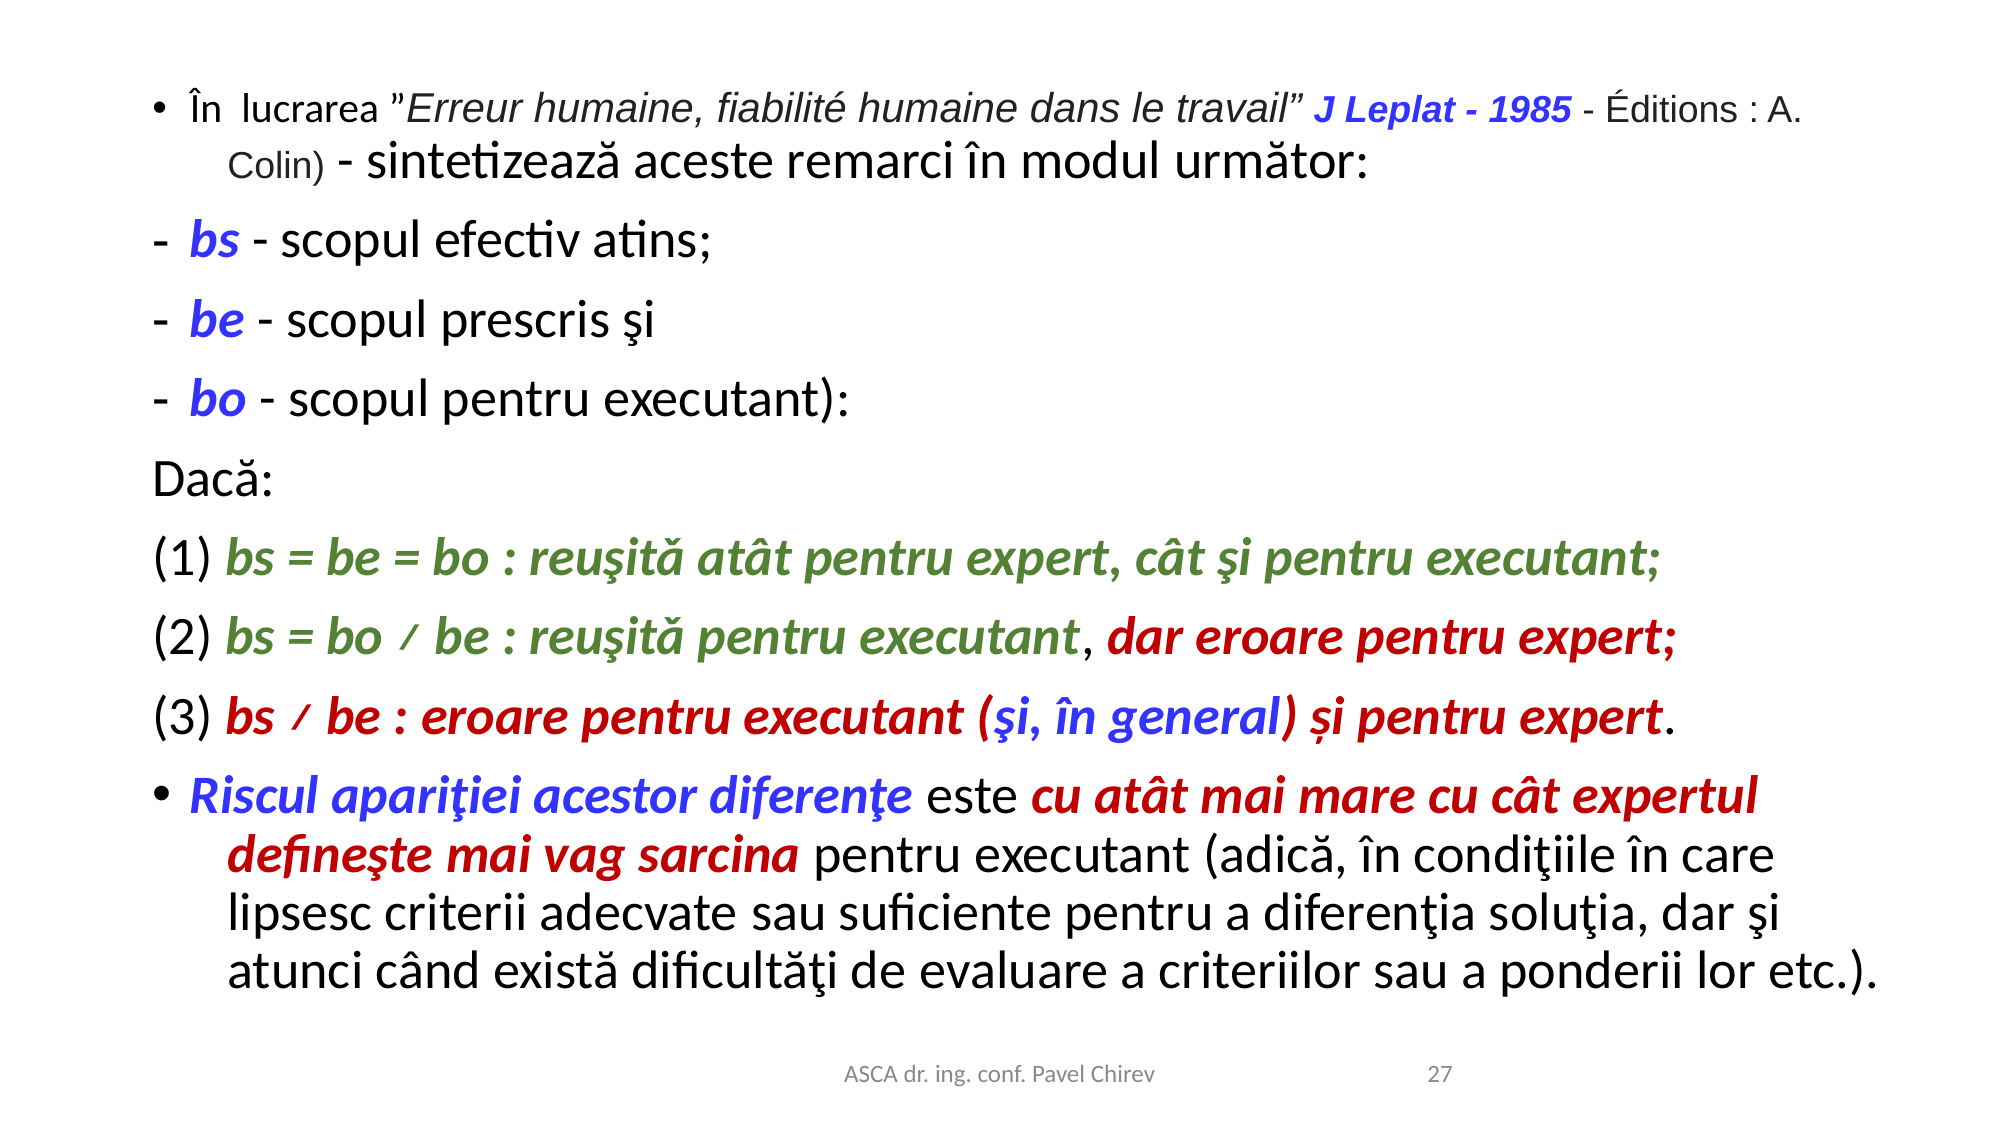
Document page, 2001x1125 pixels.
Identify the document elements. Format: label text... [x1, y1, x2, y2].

list În lucrarea ”Erreur humaine, fiabilité humaine dans le travail” J Leplat - 1985 - Éditions : A. Colin) - sintetizează aceste remarci în modul următor: bs - scopul efectiv atins; be - scopul prescris şi bo - scopul pentru executant): Dacă: (1) bs = be = bo : reuşitǎ atât pentru expert, cât şi pentru executant; (2) bs = bo ≠ be : reuşitǎ pentru executant, dar eroare pentru expert; (3) bs ≠ be : eroare pentru executant (şi, în general) și pentru expert. Riscul apariţiei acestor diferenţe este cu atât mai mare cu cât expertul defineşte mai vag sarcina pentru executant (adică, în condiţiile în care lipsesc criterii adecvate sau suficiente pentru a diferenţia soluţia, dar şi atunci când există dificultăţi de evaluare a criteriilor sau a ponderii lor etc.). [137, 79, 1909, 1014]
text_box ASCA dr. ing. conf. Pavel Chirev [662, 1042, 1338, 1103]
text_box [1412, 1042, 1863, 1103]
